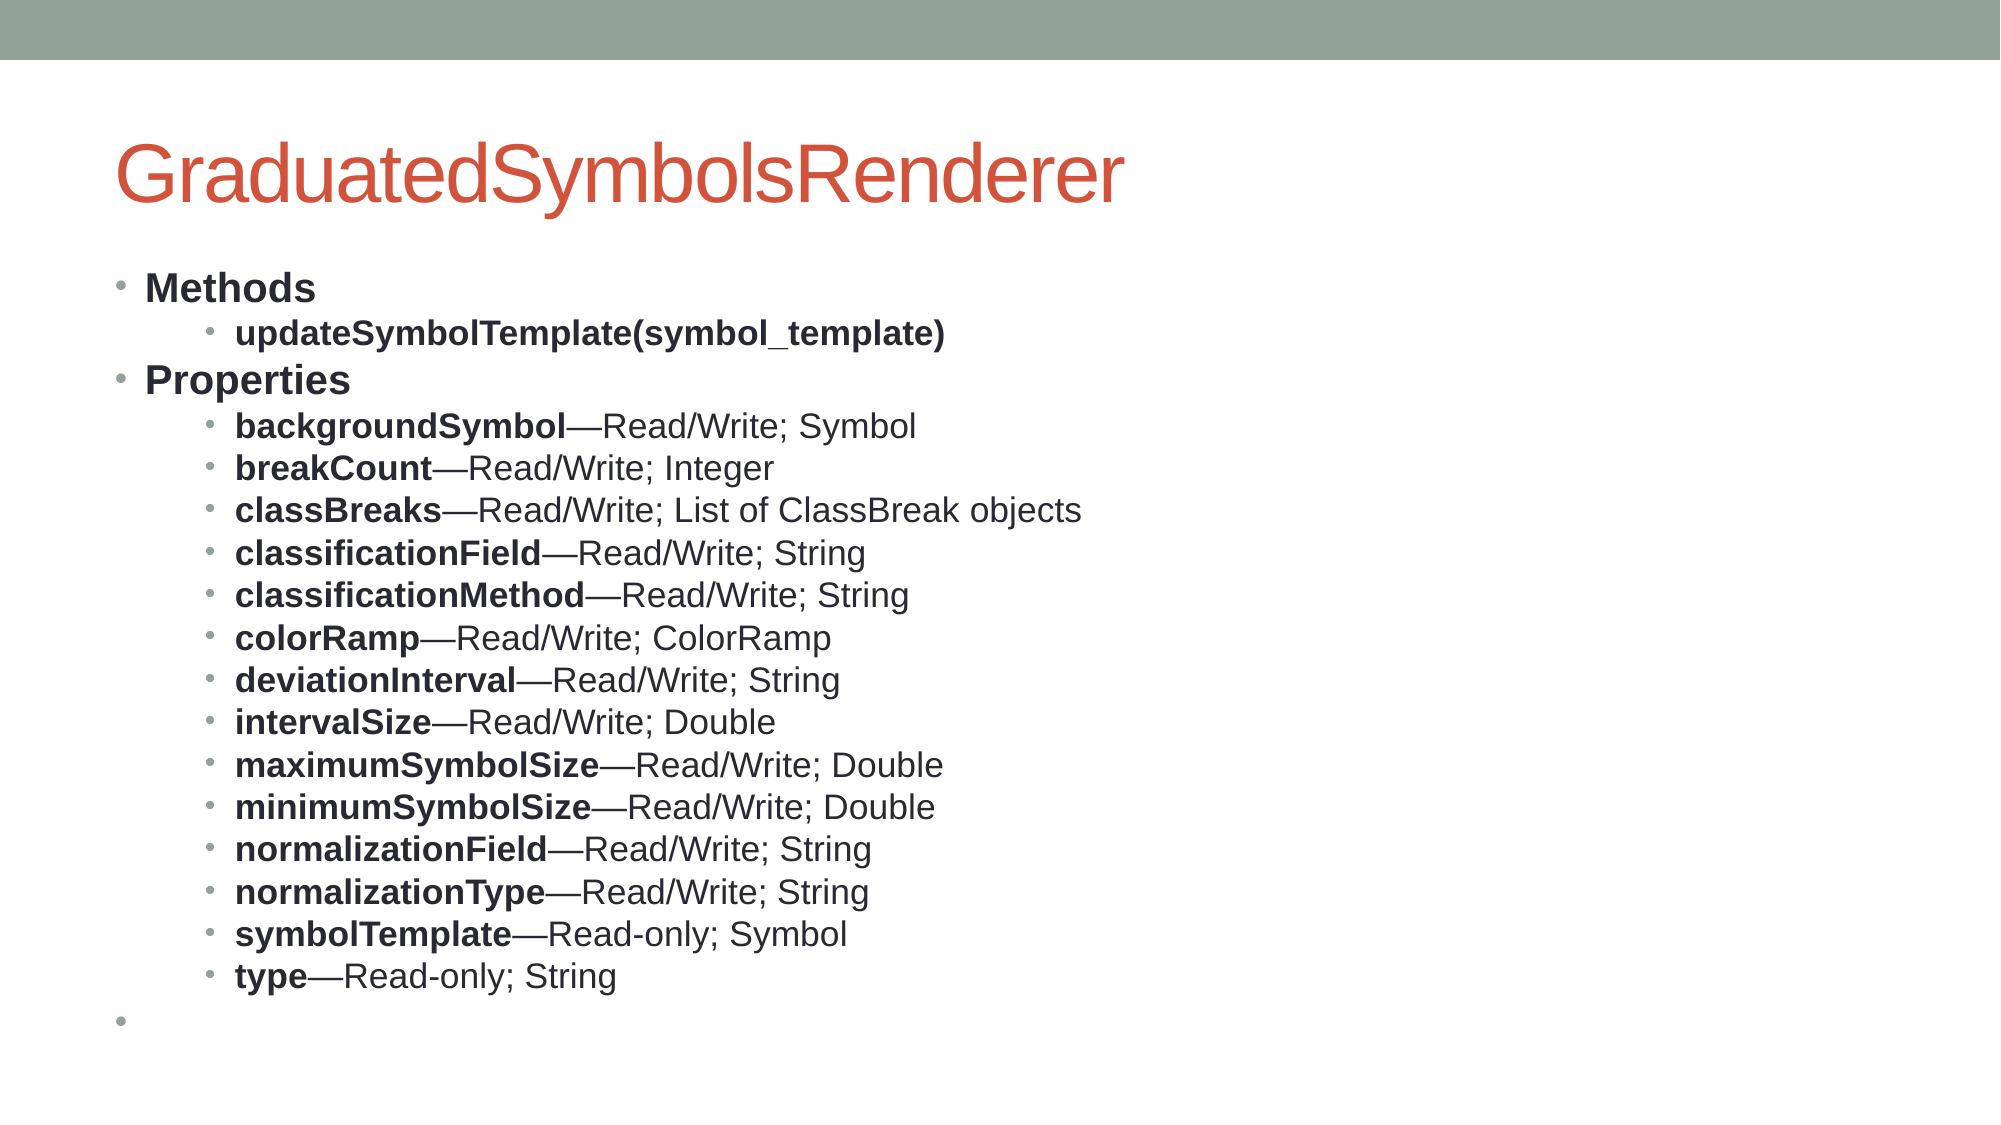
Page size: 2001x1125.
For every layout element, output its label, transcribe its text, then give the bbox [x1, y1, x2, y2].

title GraduatedSymbolsRenderer [99, 87, 1900, 251]
list Methods updateSymbolTemplate(symbol_template) Properties backgroundSymbol—Read/Write; Symbol breakCount—Read/Write; Integer classBreaks—Read/Write; List of ClassBreak objects classificationField—Read/Write; String classificationMethod—Read/Write; String colorRamp—Read/Write; ColorRamp deviationInterval—Read/Write; String intervalSize—Read/Write; Double maximumSymbolSize—Read/Write; Double minimumSymbolSize—Read/Write; Double normalizationField—Read/Write; String normalizationType—Read/Write; String symbolTemplate—Read-only; Symbol type—Read-only; String [99, 262, 1900, 1063]
